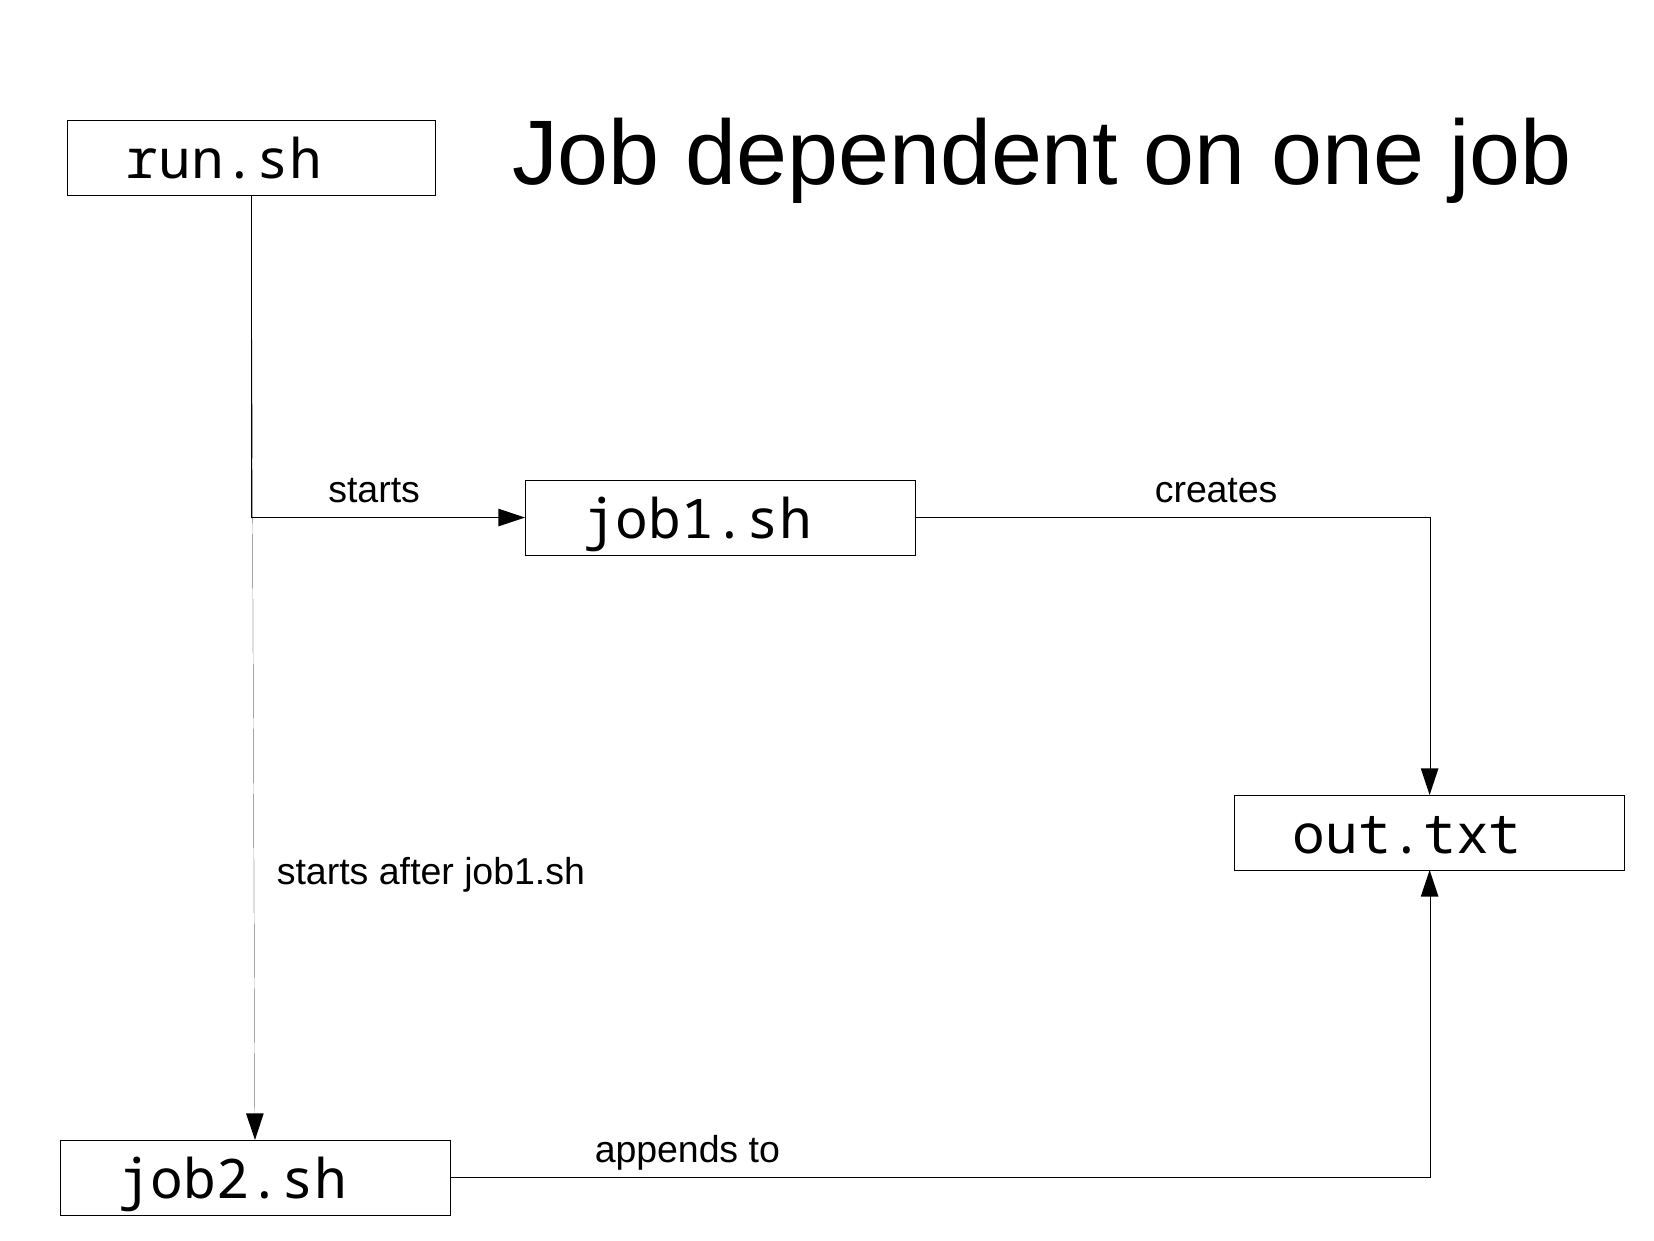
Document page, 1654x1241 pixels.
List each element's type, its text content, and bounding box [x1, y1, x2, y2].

text_box creates [1140, 460, 1293, 517]
list out.txt [1234, 795, 1625, 871]
text_box starts [313, 460, 436, 517]
text_box starts after job1.sh [262, 843, 601, 901]
list run.sh [67, 120, 436, 196]
list job1.sh [525, 480, 916, 556]
title Job dependent on one job [465, 49, 1621, 257]
text_box appends to [580, 1120, 796, 1178]
list job2.sh [60, 1140, 451, 1216]
